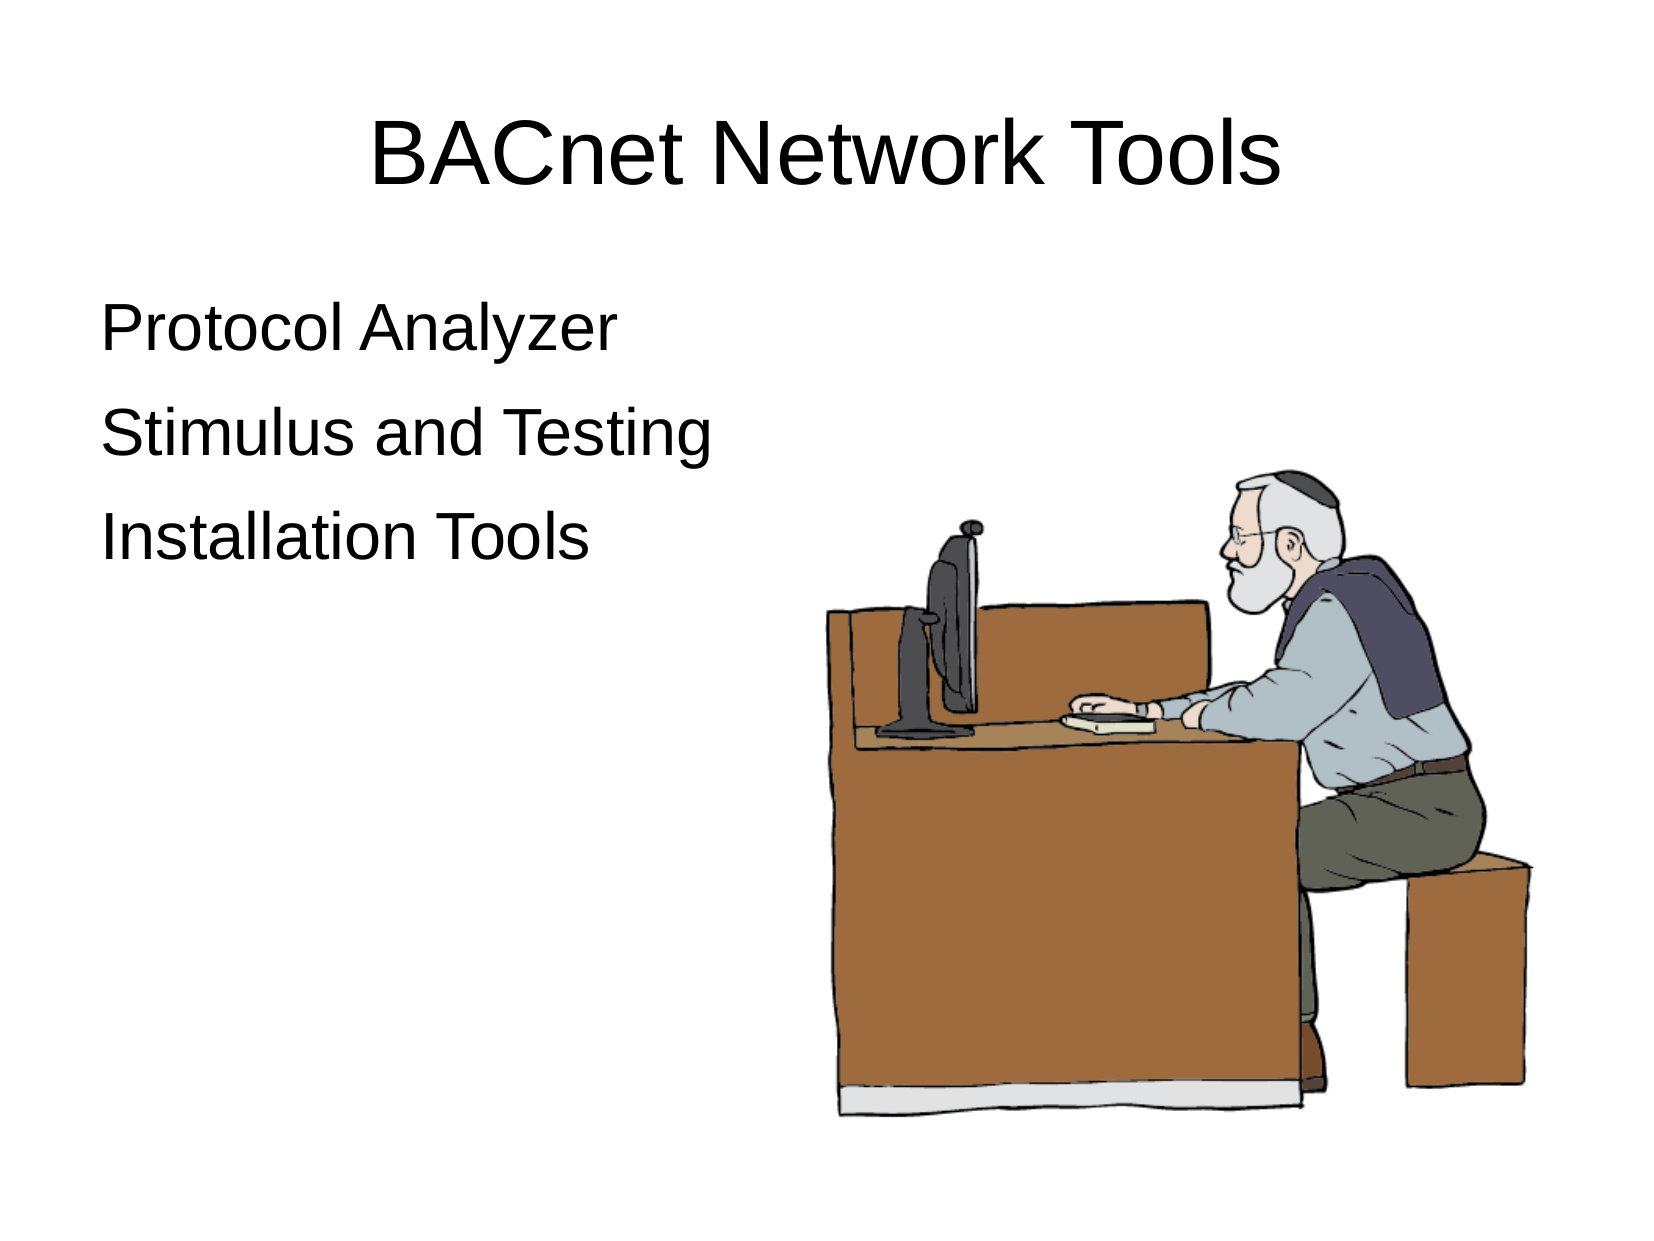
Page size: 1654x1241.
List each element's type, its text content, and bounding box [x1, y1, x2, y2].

picture [825, 465, 1535, 1126]
title BACnet Network Tools [82, 49, 1571, 257]
list Protocol Analyzer Stimulus and Testing Installation Tools [82, 290, 1571, 1094]
